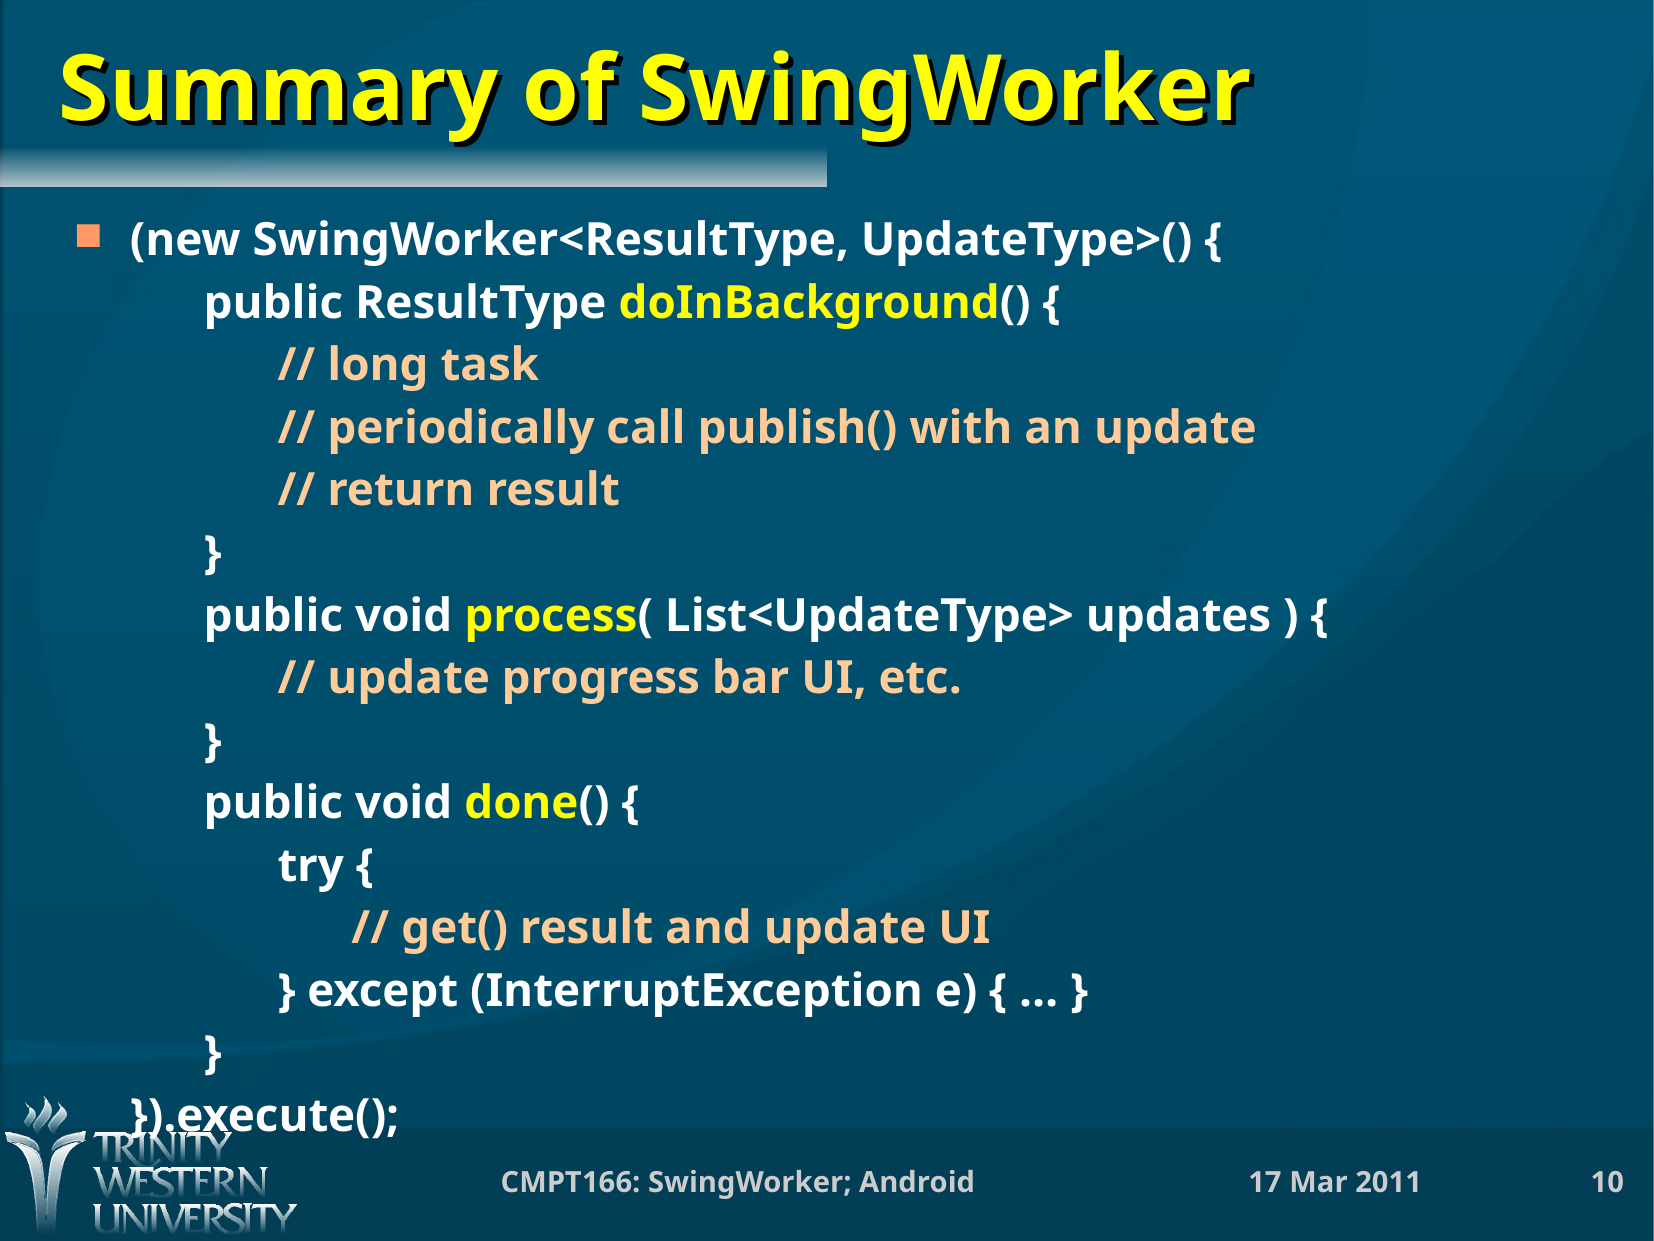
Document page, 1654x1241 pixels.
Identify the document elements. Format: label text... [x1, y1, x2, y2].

picture [38, 1227, 54, 1232]
text_box Source: d.android.com [0, 154, 827, 158]
title Summary of SwingWorker [59, 19, 1595, 148]
list (new SwingWorker<ResultType, UpdateType>() { public ResultType doInBackground() { // long task // periodically call publish() with an update // return result } public void process( List<UpdateType> updates ) { // update progress bar UI, etc. } public void done() { try { // get() result and update UI } except (InterruptException e) { … } } }).execute(); [59, 206, 1625, 1026]
